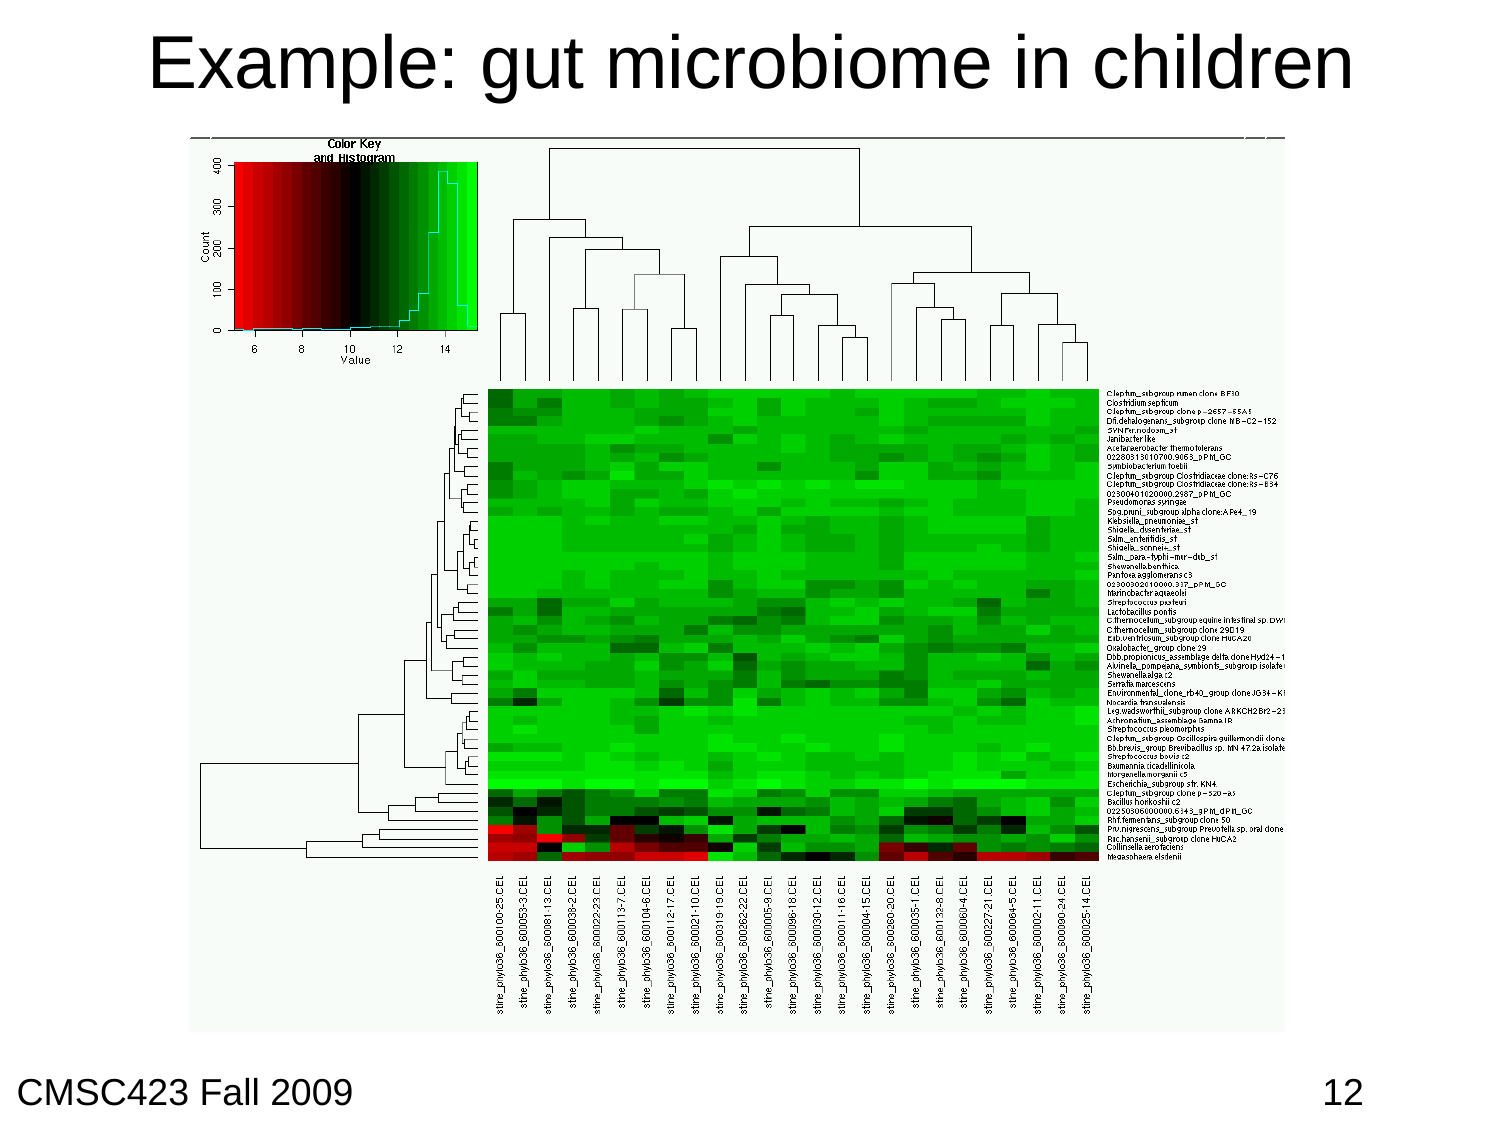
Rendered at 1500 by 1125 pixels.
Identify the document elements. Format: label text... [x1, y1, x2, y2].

picture [189, 137, 1285, 1032]
title Example: gut microbiome in children [19, 9, 1485, 116]
